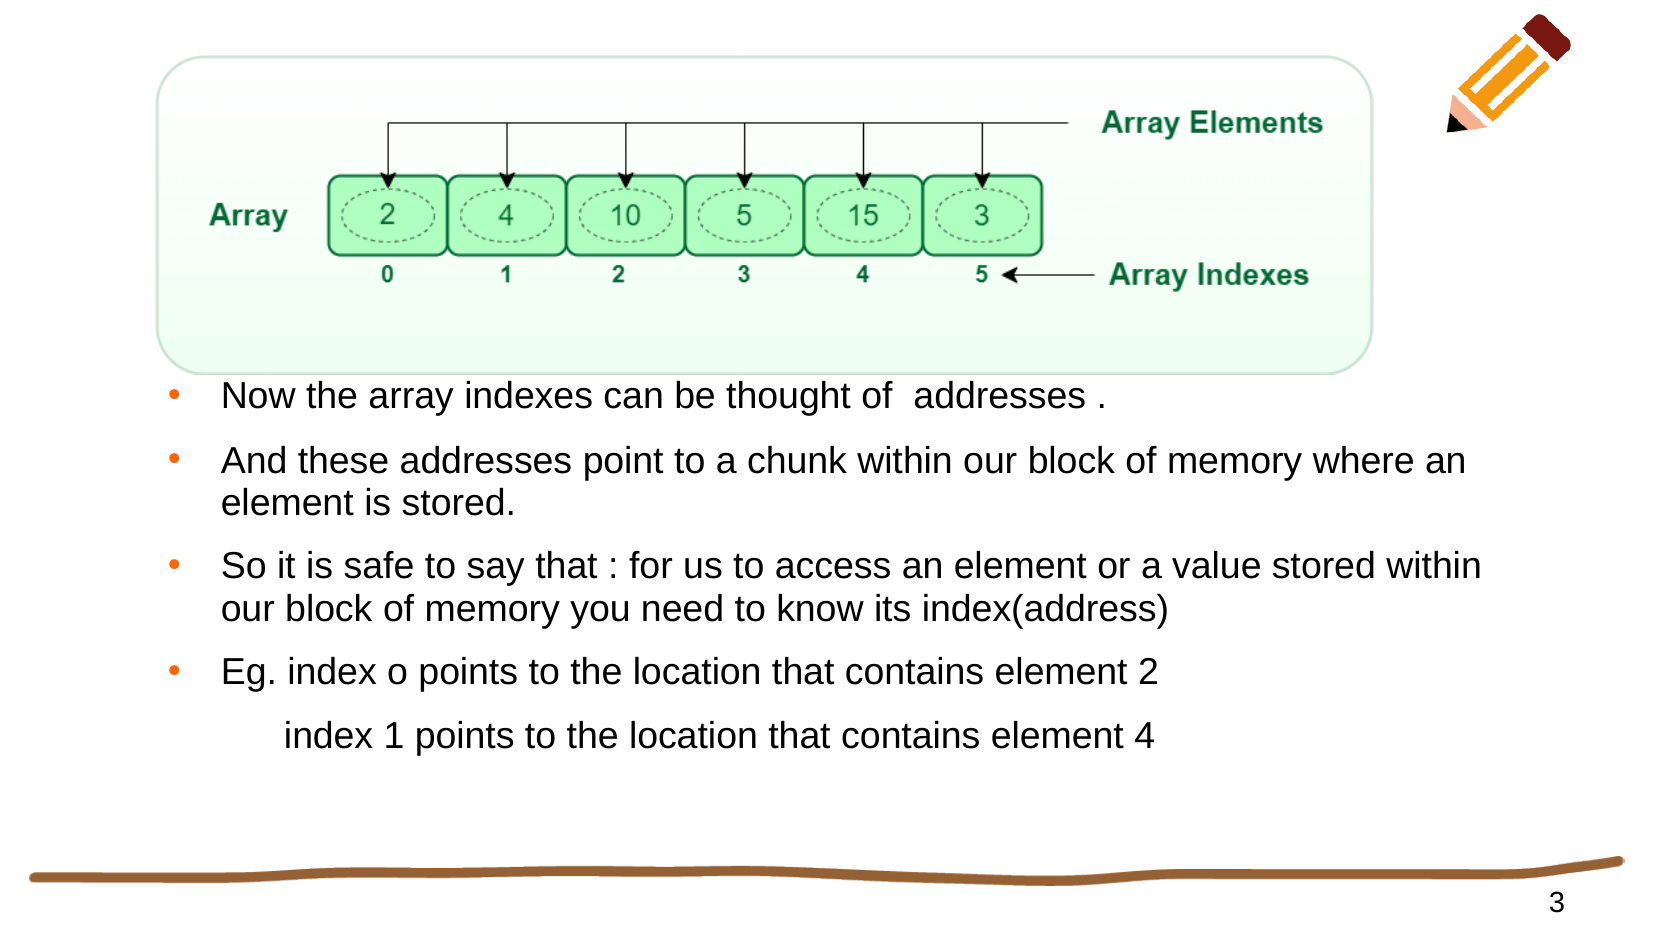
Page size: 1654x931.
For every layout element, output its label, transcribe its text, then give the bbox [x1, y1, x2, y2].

picture [1446, 14, 1571, 133]
picture [29, 856, 1625, 886]
picture [150, 55, 1374, 376]
list Now the array indexes can be thought of addresses . And these addresses point to a chunk within our block of memory where an element is stored. So it is safe to say that : for us to access an element or a value stored within our block of memory you need to know its index(address) Eg. index o points to the location that contains element 2 index 1 points to the location that contains element 4 [150, 375, 1538, 788]
